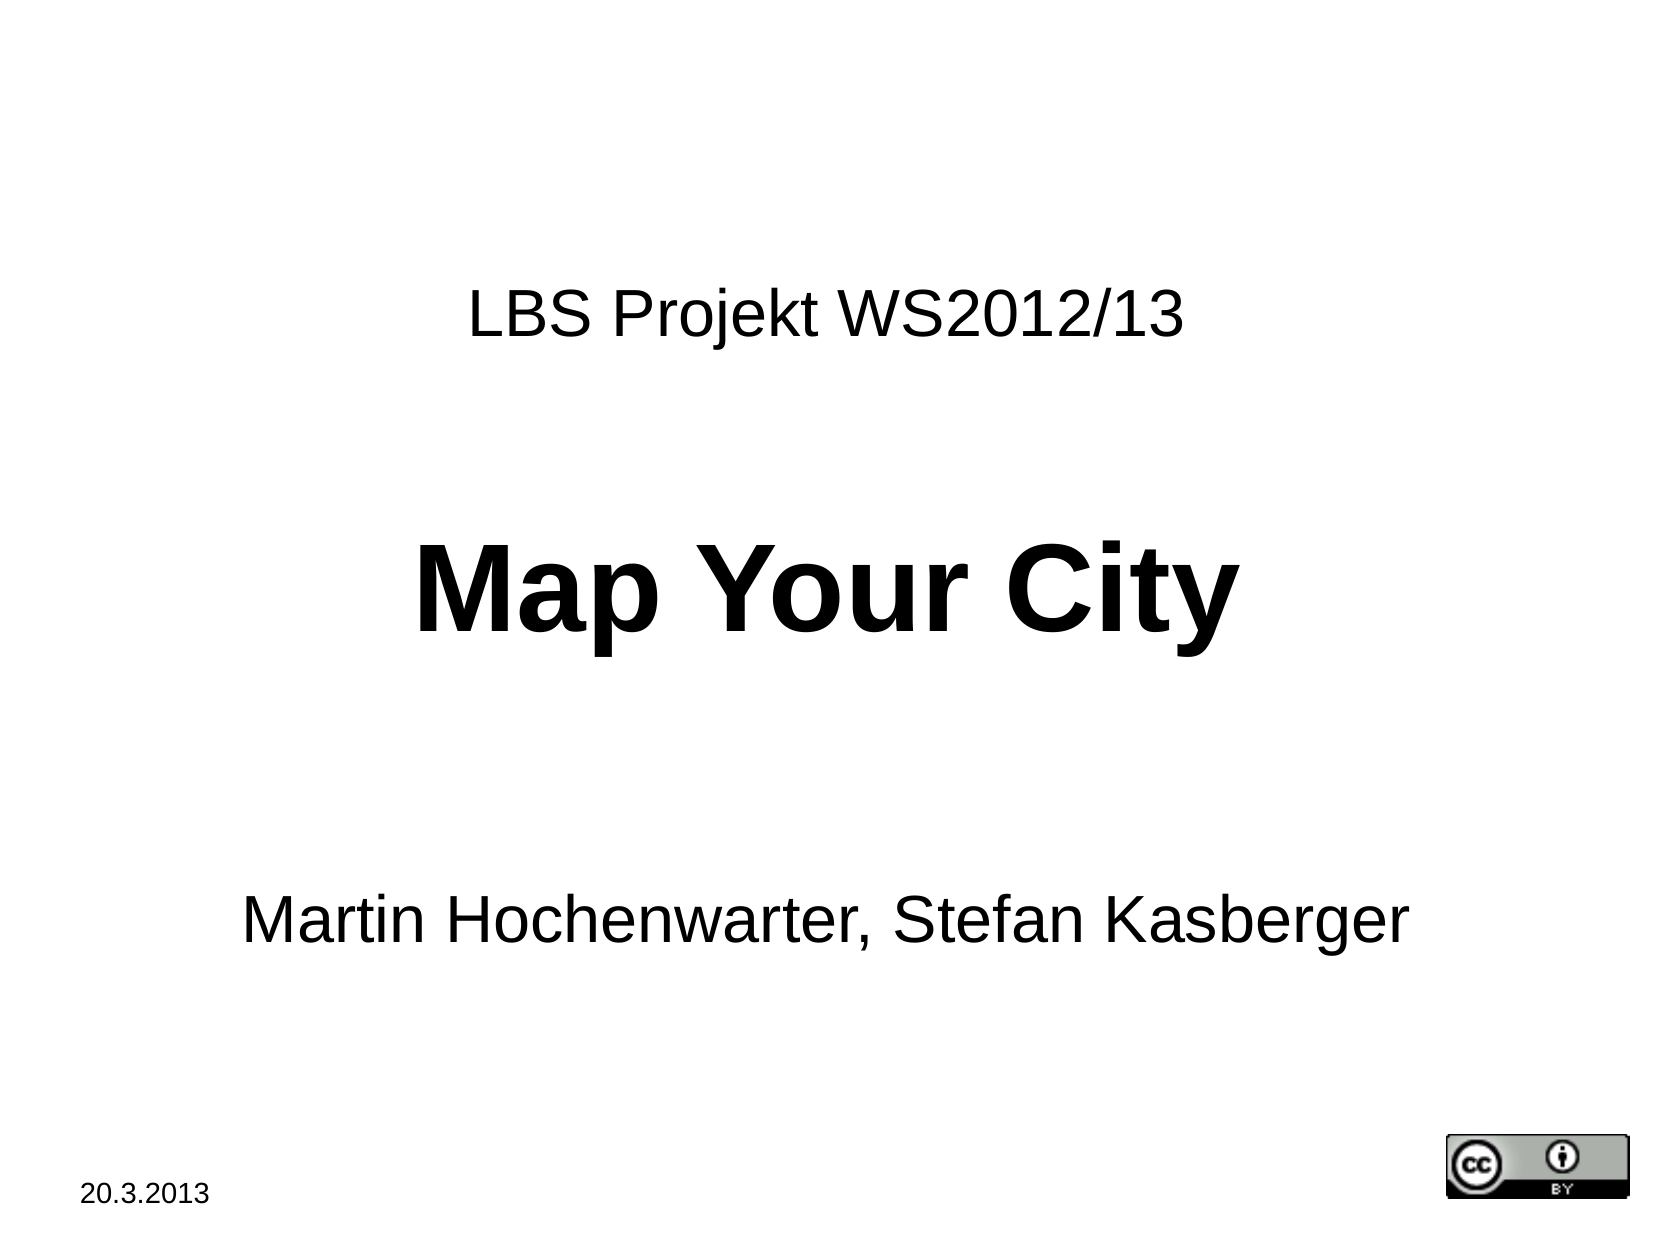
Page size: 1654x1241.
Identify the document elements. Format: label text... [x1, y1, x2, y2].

picture [1446, 1134, 1630, 1199]
text_box 20.3.2013 [64, 1169, 727, 1217]
subtitle LBS Projekt WS2012/13 Map Your City Martin Hochenwarter, Stefan Kasberger [82, 207, 1571, 1026]
